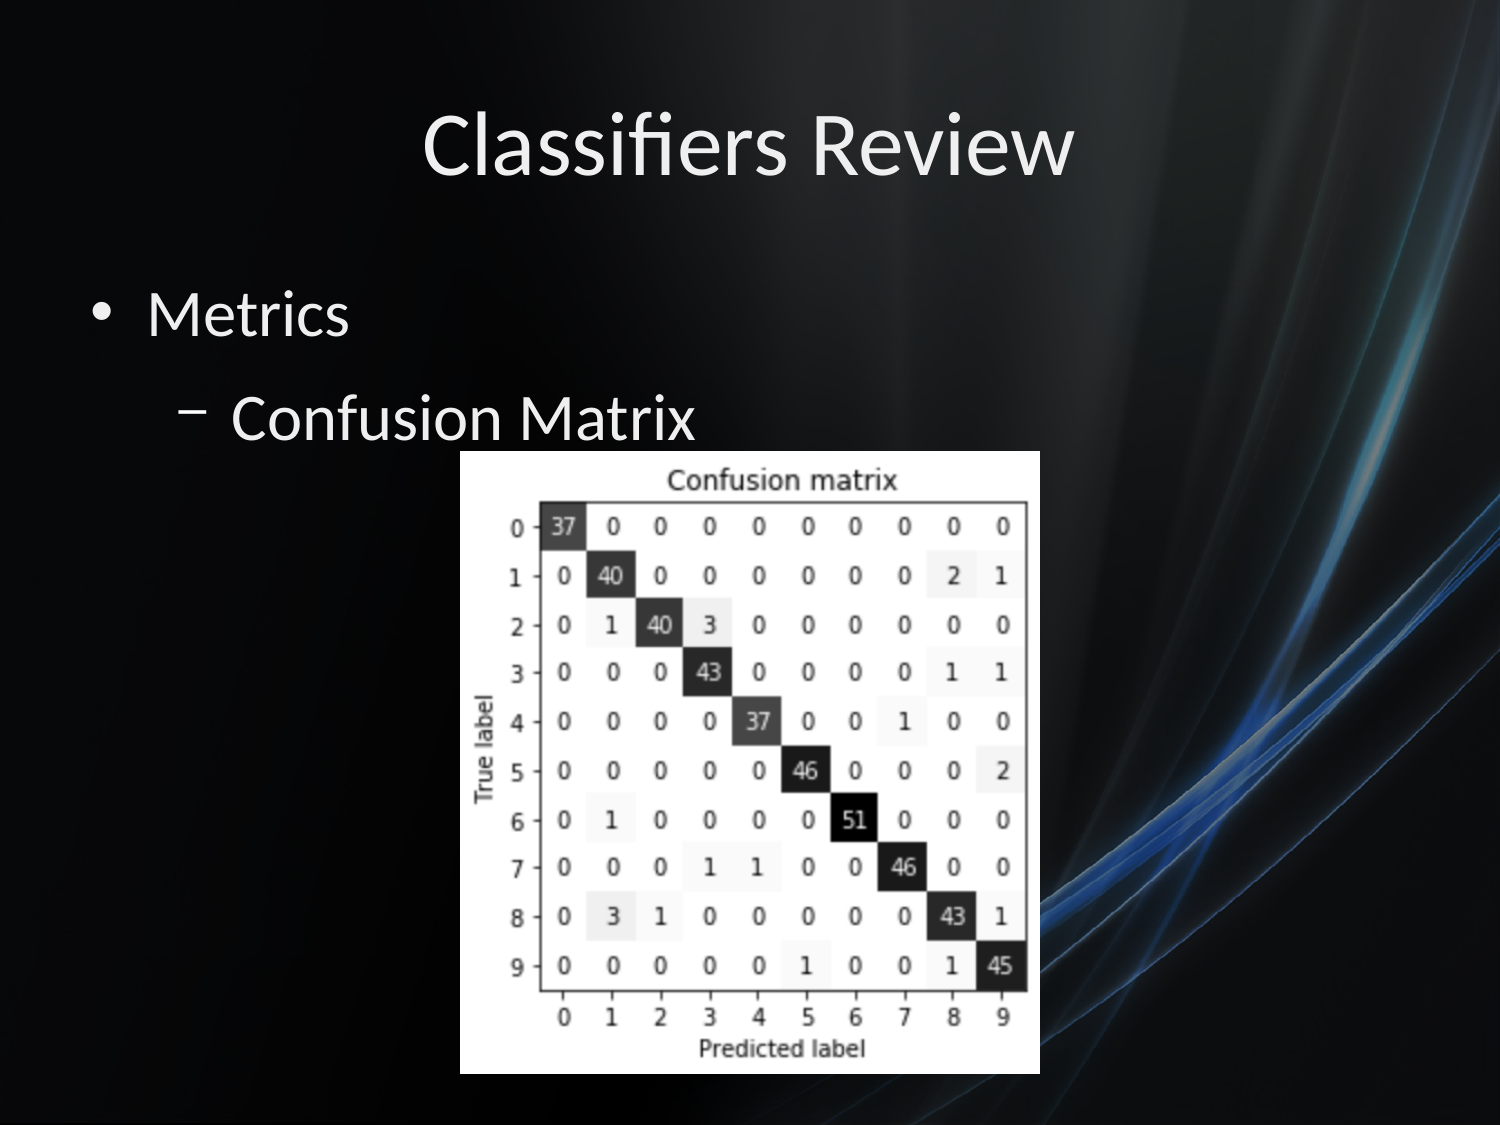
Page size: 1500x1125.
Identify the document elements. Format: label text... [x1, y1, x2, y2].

title Classifiers Review [75, 45, 1425, 233]
list Metrics Confusion Matrix [75, 262, 1425, 1005]
picture [0, 0, 1500, 1125]
